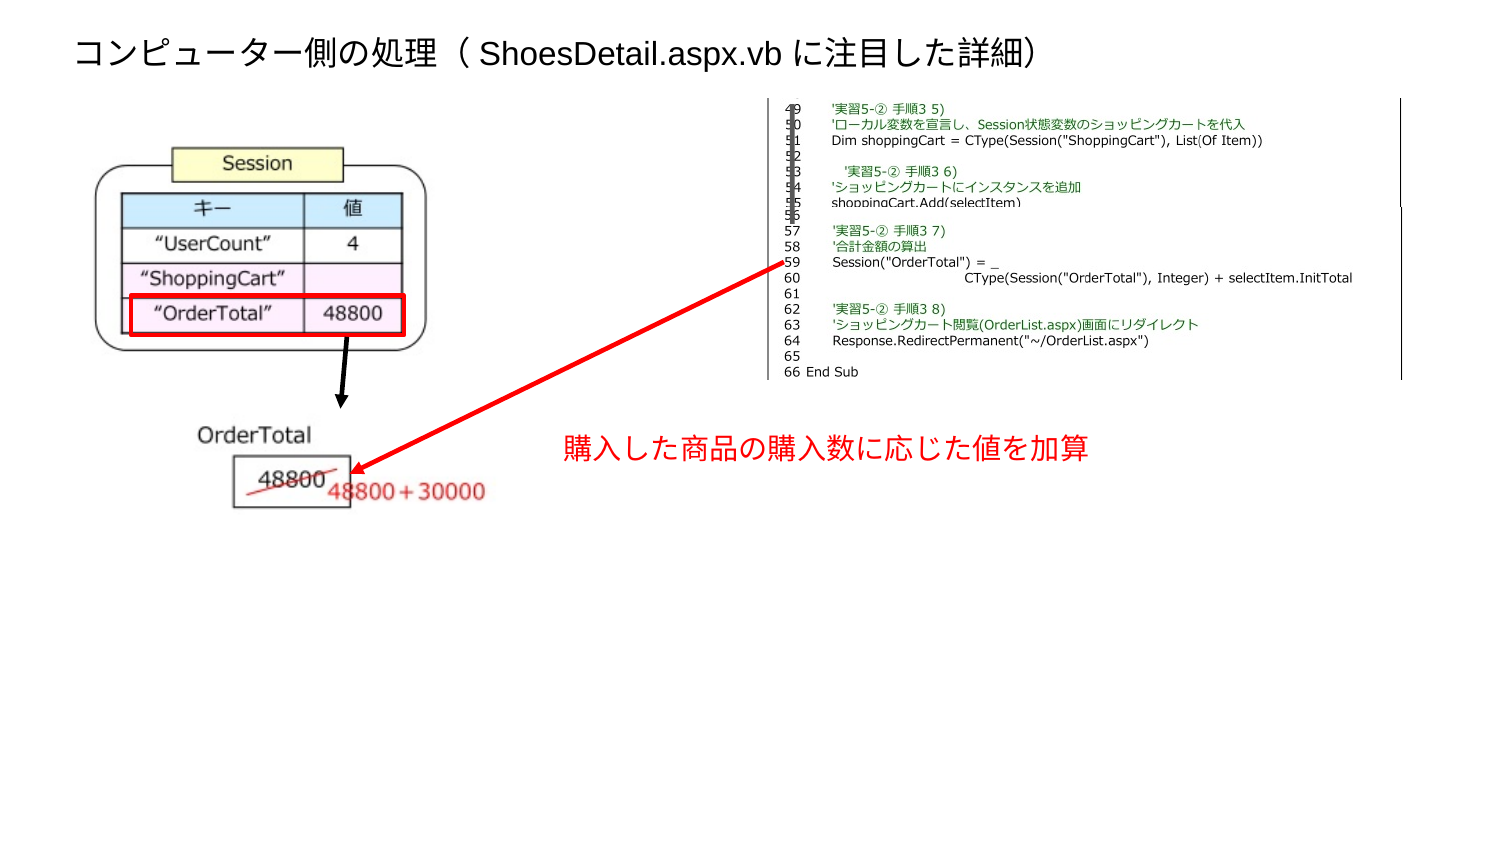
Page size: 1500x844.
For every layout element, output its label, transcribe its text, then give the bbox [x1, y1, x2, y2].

picture [133, 298, 402, 333]
picture [762, 98, 1418, 380]
text_box 購入した商品の購入数に応じた値を加算 [548, 415, 1111, 467]
picture [179, 408, 502, 538]
picture [76, 123, 444, 368]
title コンピューター側の処理（ShoesDetail.aspx.vbに注目した詳細） [57, 16, 1455, 69]
